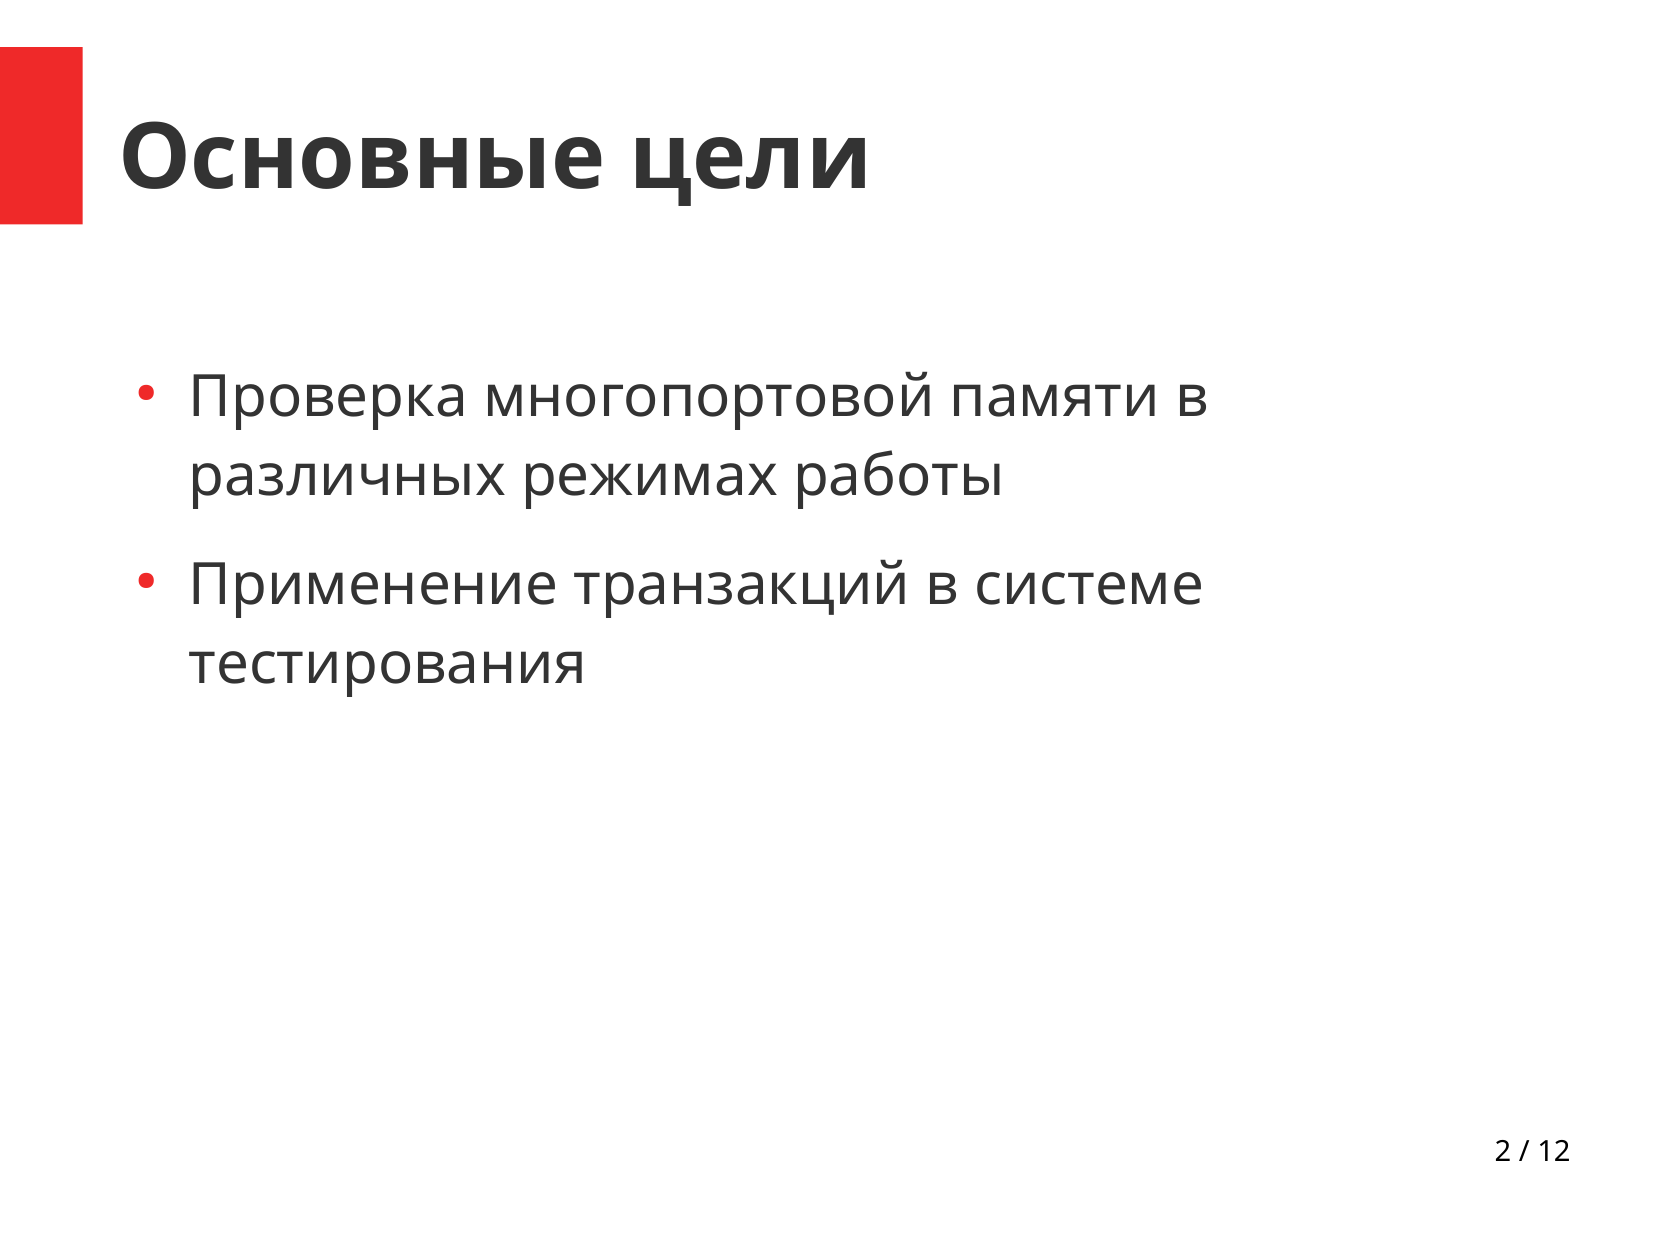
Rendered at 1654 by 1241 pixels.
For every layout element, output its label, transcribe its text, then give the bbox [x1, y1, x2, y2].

list Проверка многопортовой памяти в различных режимах работы Применение транзакций в системе тестирования [118, 354, 1536, 1074]
title Основные цели [118, 49, 1571, 257]
